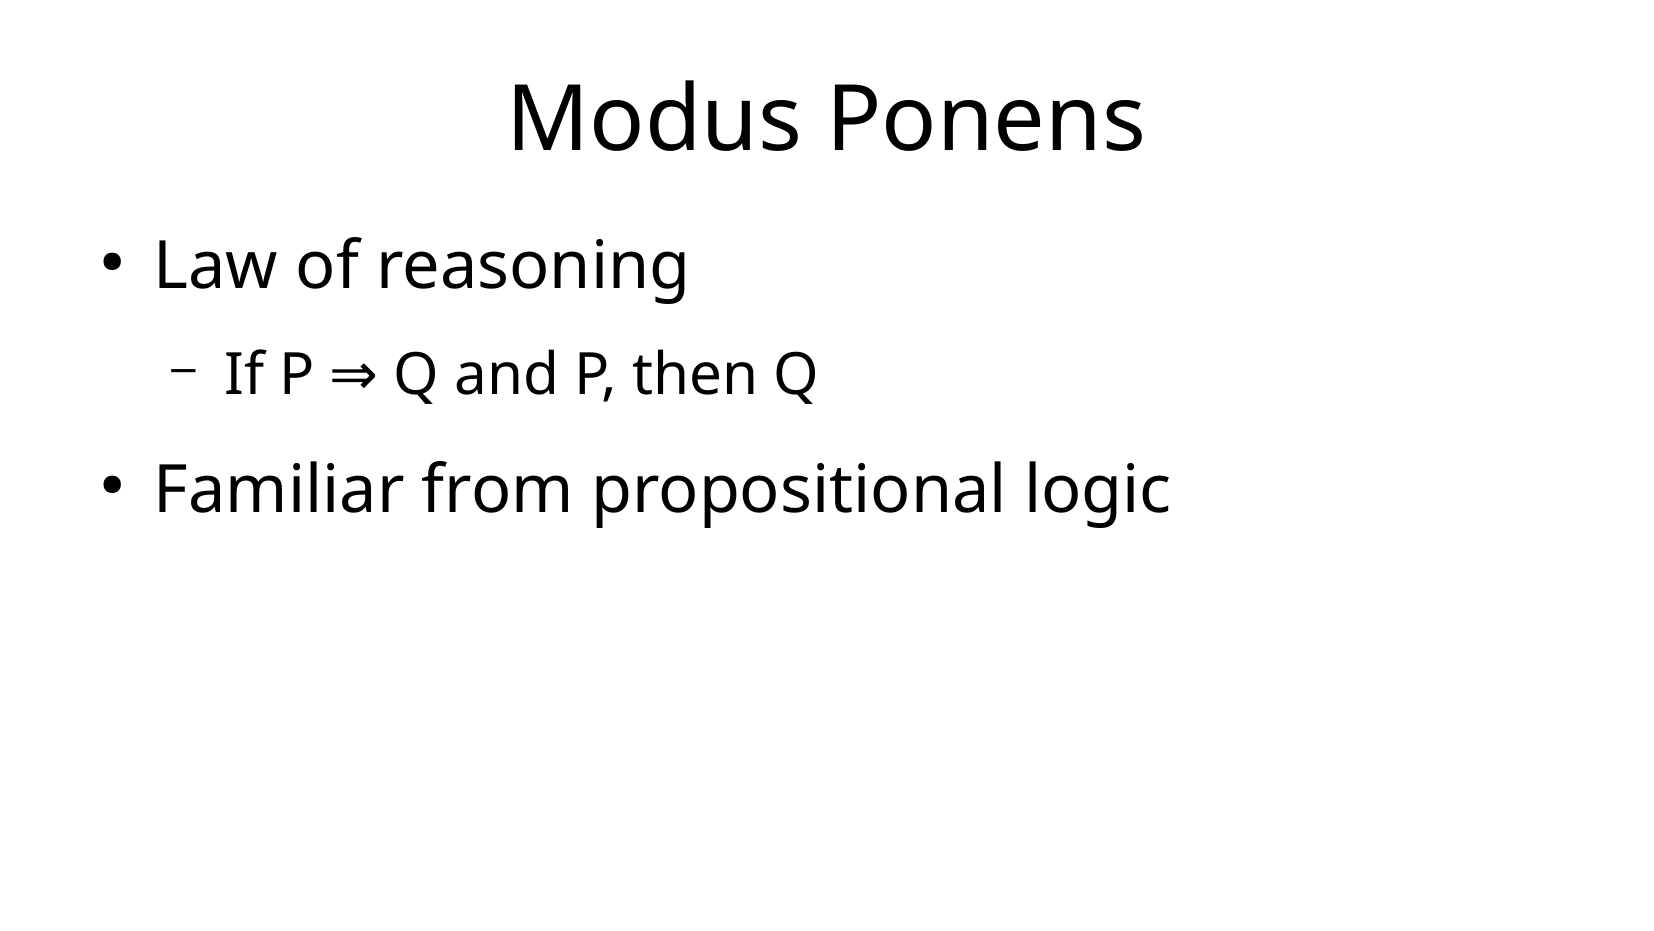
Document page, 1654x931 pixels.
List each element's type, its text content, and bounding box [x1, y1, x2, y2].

list Law of reasoning If P ⇒ Q and P, then Q Familiar from propositional logic [82, 217, 1571, 758]
title Modus Ponens [82, 37, 1571, 193]
